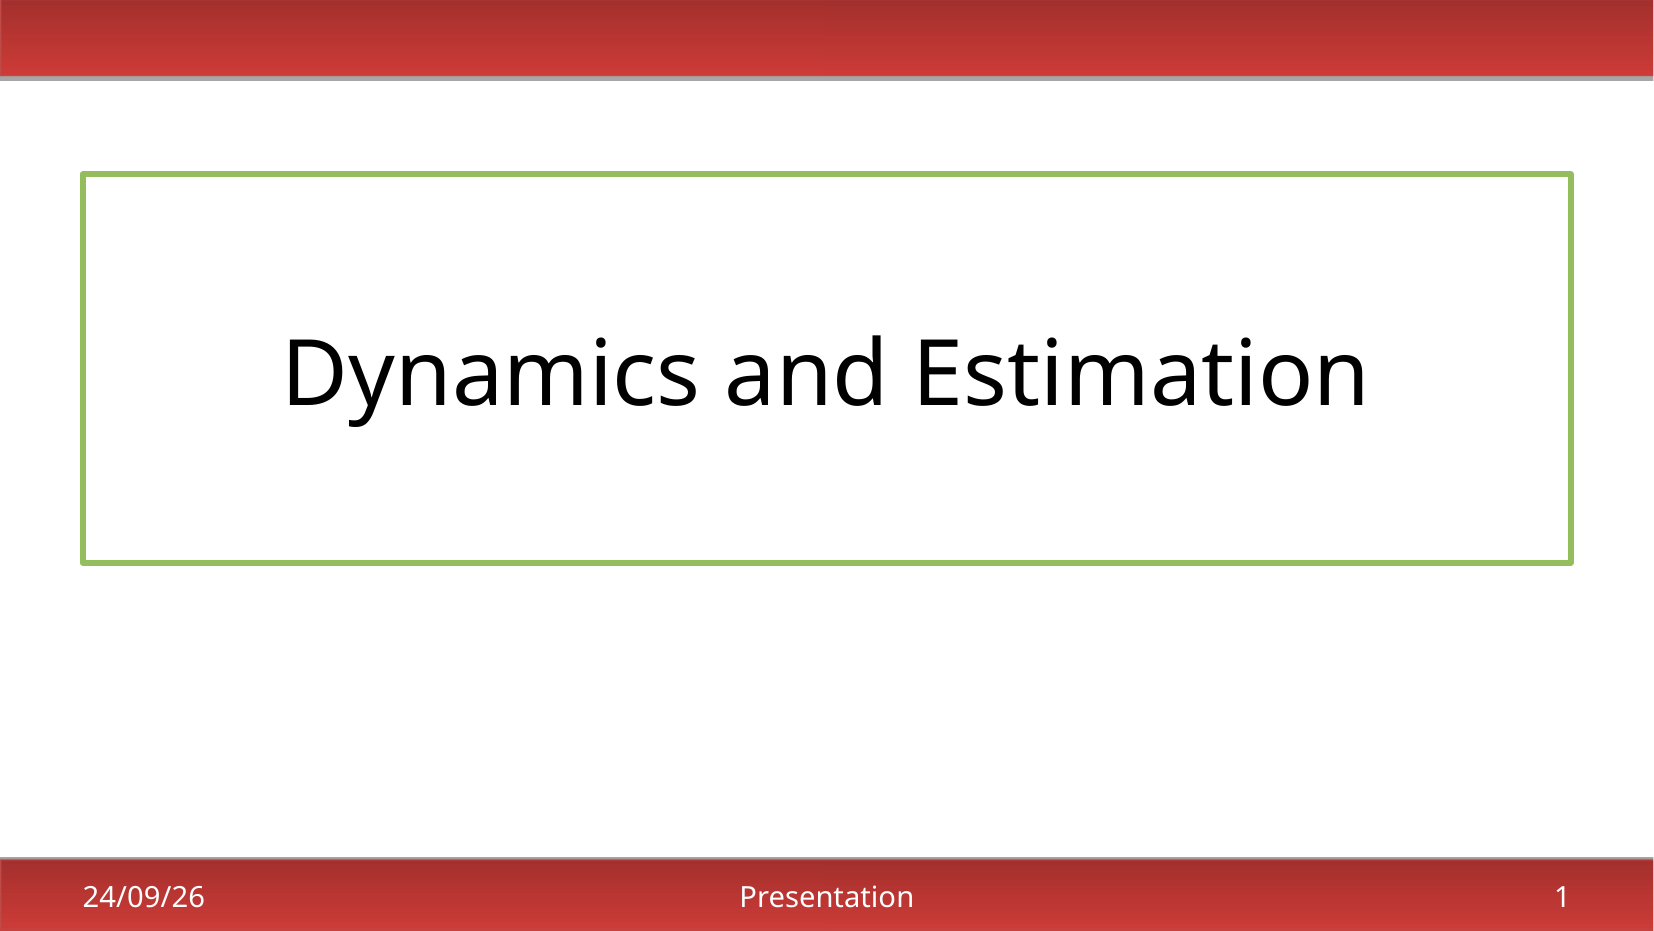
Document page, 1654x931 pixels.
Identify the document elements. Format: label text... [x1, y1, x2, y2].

picture [0, 0, 1654, 81]
title Dynamics and Estimation [82, 174, 1571, 563]
picture [0, 857, 1654, 931]
